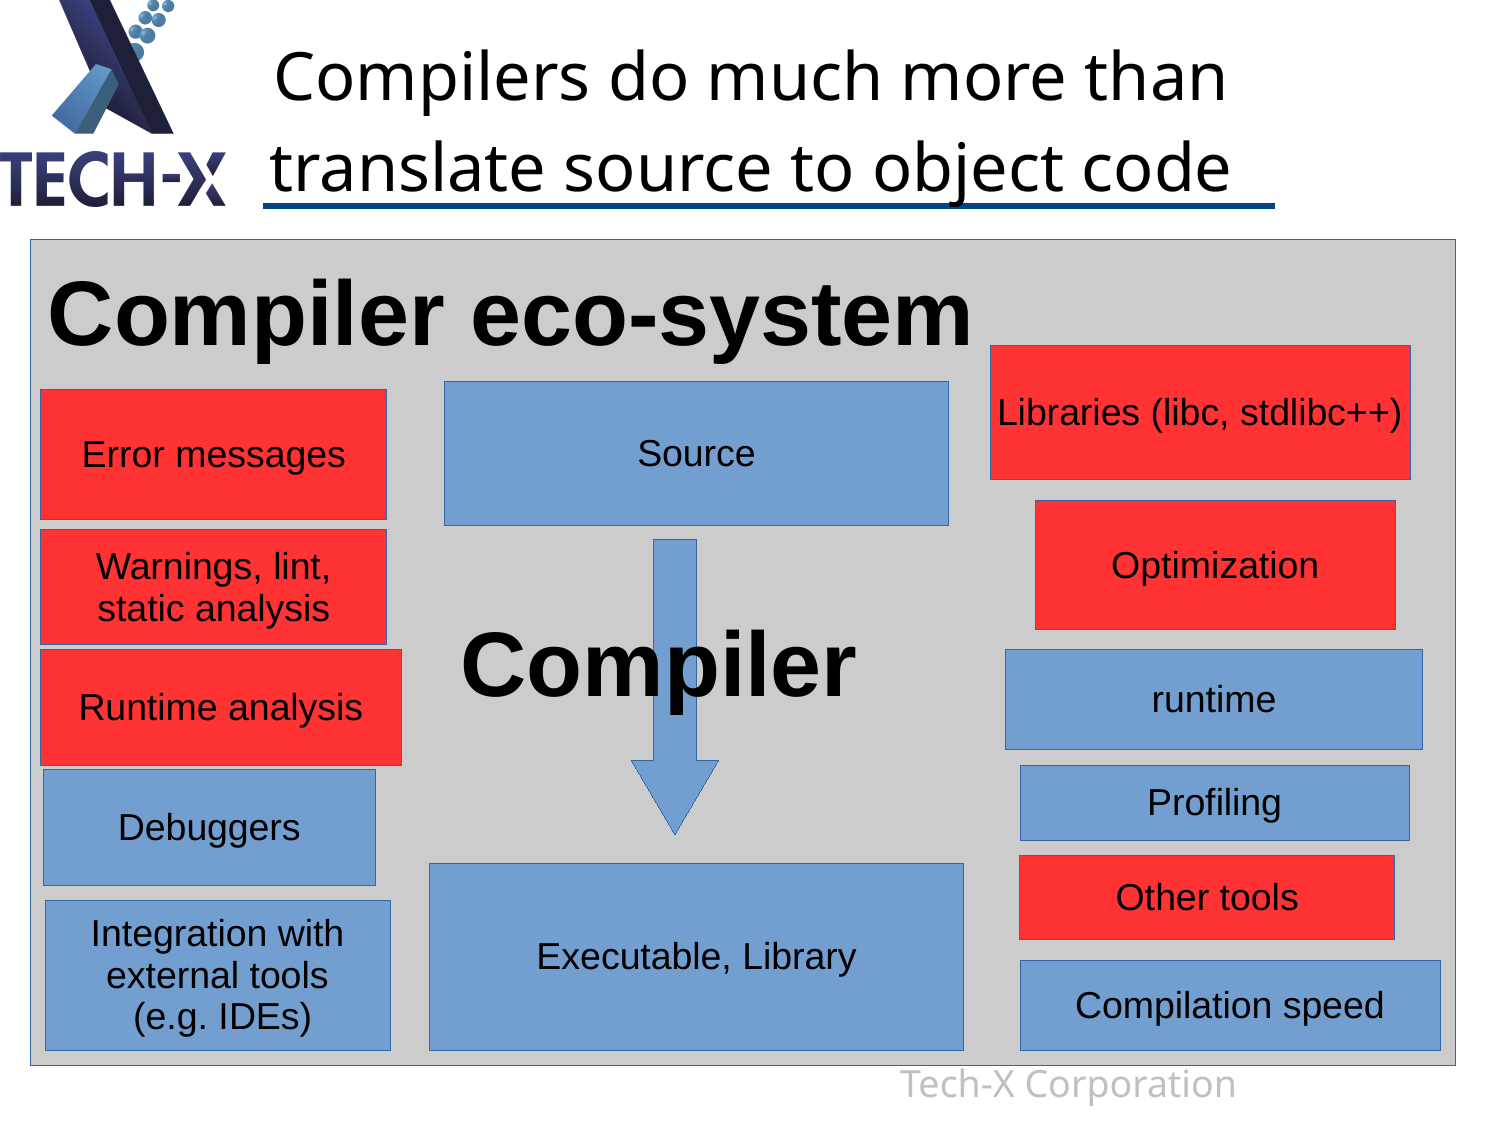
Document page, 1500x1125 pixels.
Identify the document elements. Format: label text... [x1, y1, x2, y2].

text_box Profiling [1020, 765, 1410, 841]
text_box Compilers do much more than translate source to object code [254, 21, 1463, 193]
text_box runtime [1005, 649, 1423, 750]
text_box Executable, Library [429, 863, 964, 1051]
text_box Other tools [1019, 855, 1395, 940]
text_box Source [444, 381, 949, 526]
text_box Libraries (libc, stdlibc++) [990, 345, 1411, 480]
text_box [30, 239, 1456, 1066]
text_box Optimization [1035, 500, 1396, 630]
text_box Compiler eco-system [33, 254, 991, 373]
picture [0, 0, 226, 207]
text_box Integration with external tools (e.g. IDEs) [45, 900, 391, 1051]
text_box Compilation speed [1020, 960, 1441, 1051]
text_box Error messages [40, 389, 387, 520]
text_box Debuggers [43, 769, 376, 886]
text_box Warnings, lint, static analysis [40, 529, 387, 645]
text_box Compiler [445, 605, 926, 796]
text_box Runtime analysis [40, 649, 402, 766]
